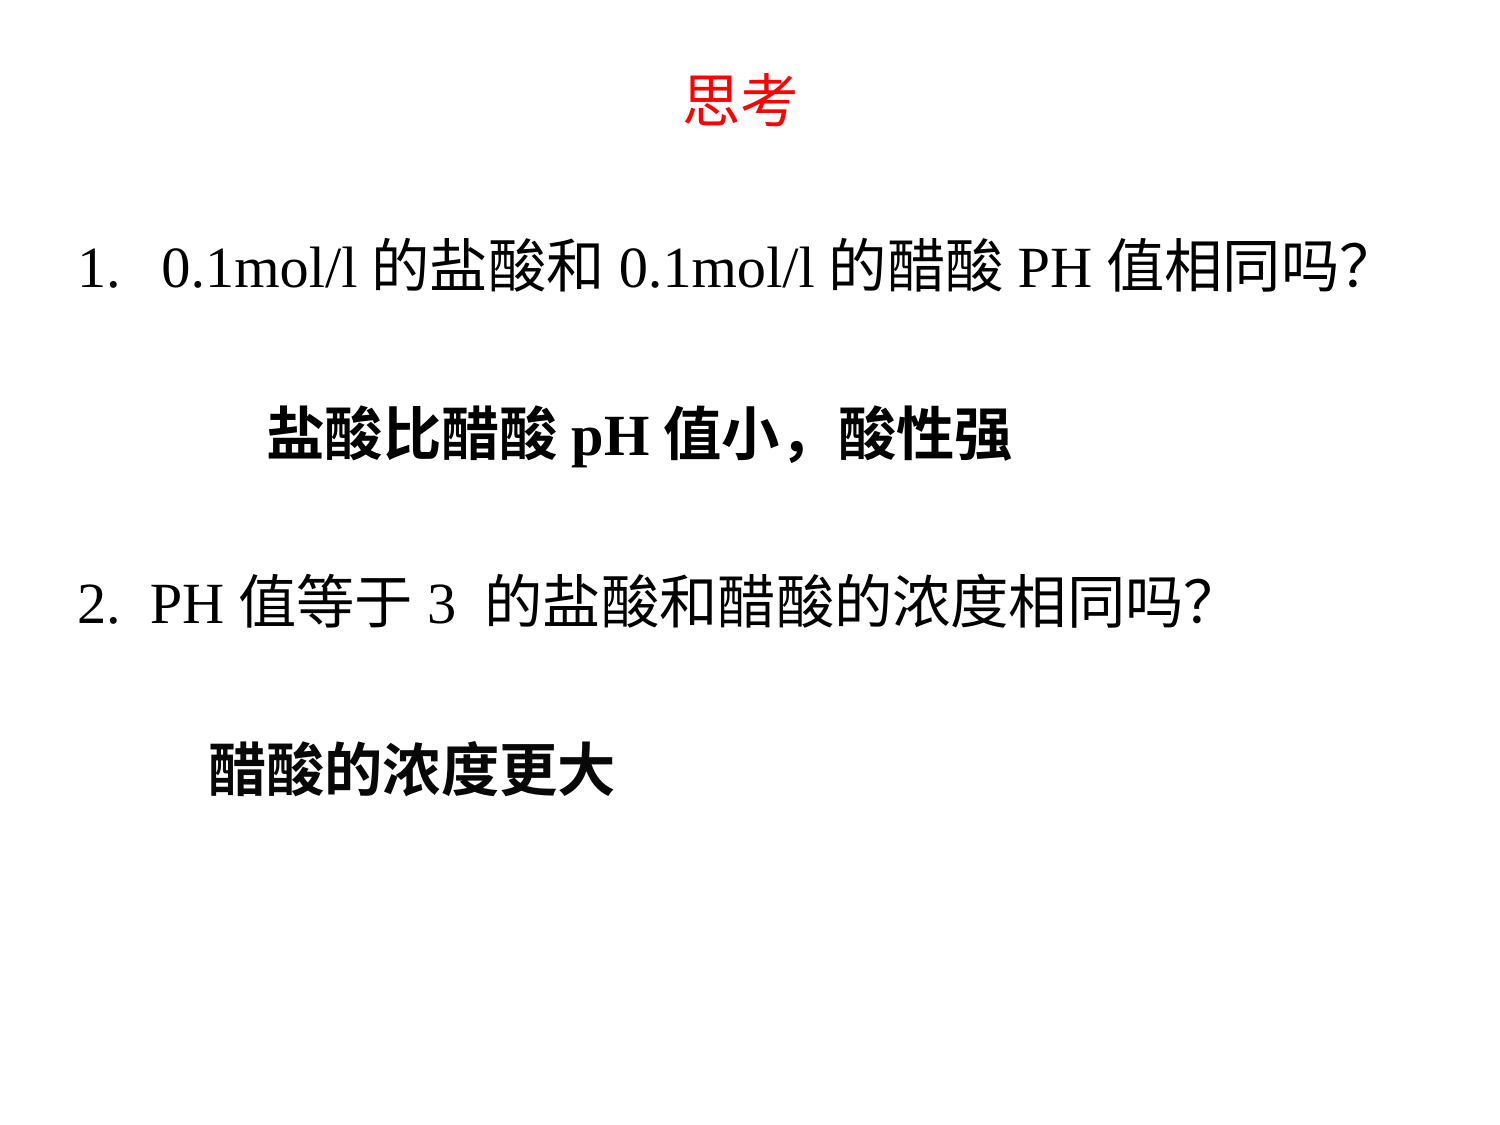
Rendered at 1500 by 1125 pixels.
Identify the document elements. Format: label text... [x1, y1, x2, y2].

text_box 思考 [667, 42, 816, 143]
text_box 0.1mol/l的盐酸和0.1mol/l的醋酸PH值相同吗？ 盐酸比醋酸pH值小，酸性强 2. PH值等于3 的盐酸和醋酸的浓度相同吗？ 醋酸的浓度更大 [62, 208, 1459, 811]
